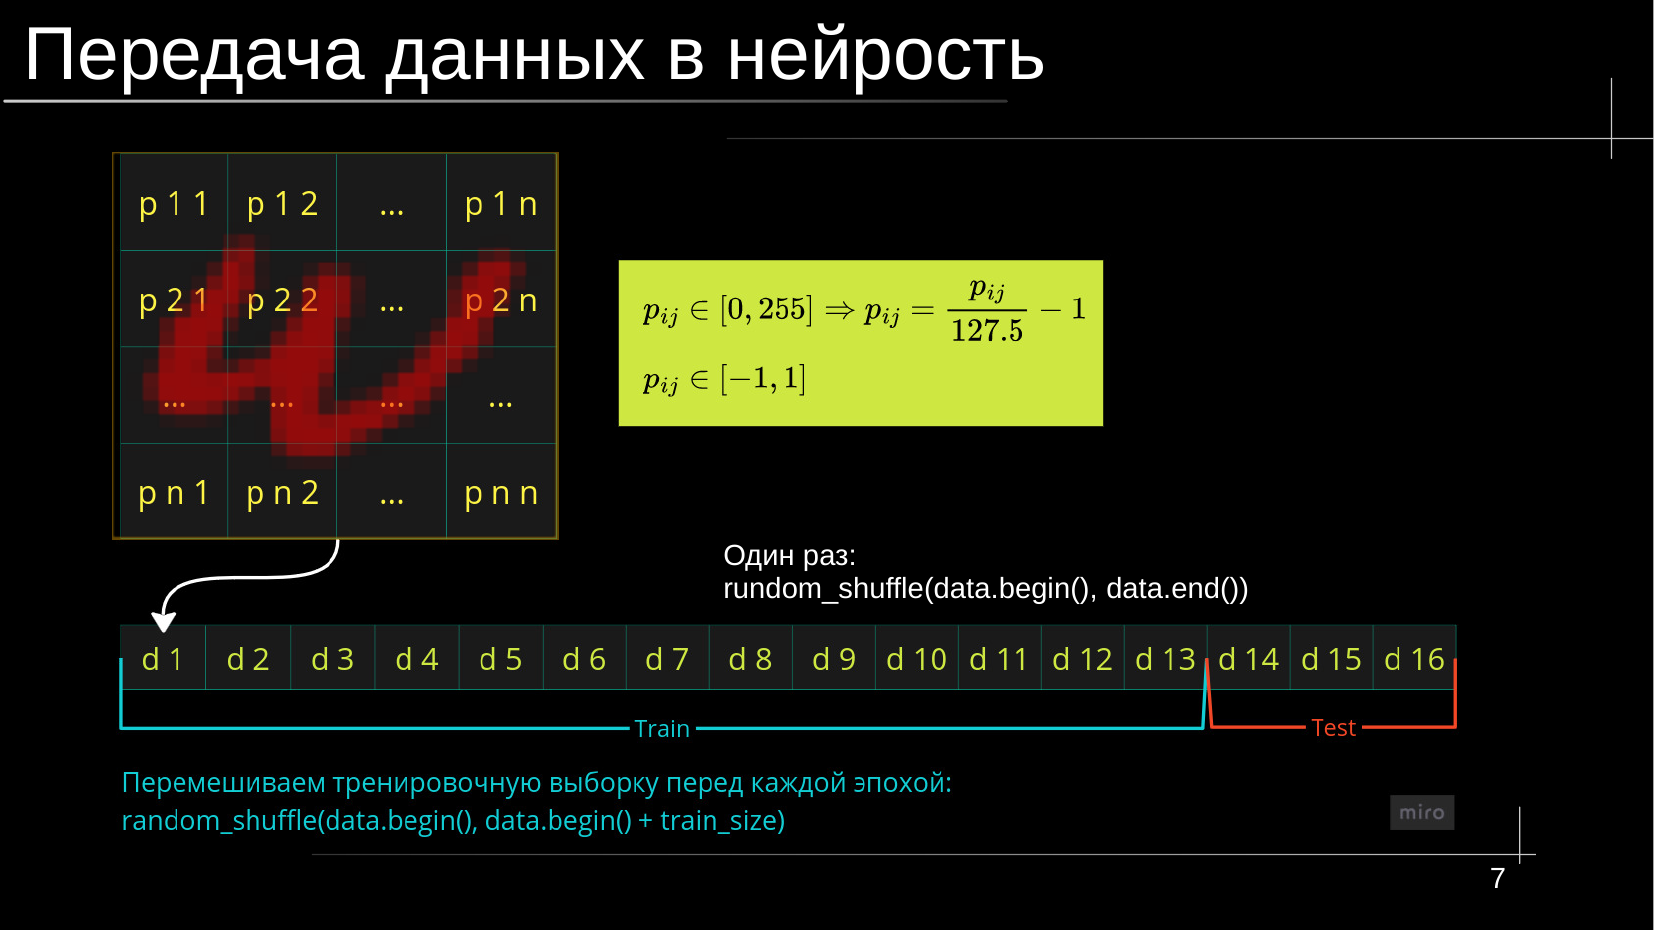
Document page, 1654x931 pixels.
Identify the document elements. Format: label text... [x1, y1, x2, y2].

title Передача данных в нейрость [23, 0, 1589, 107]
text_box Один раз: rundom_shuffle(data.begin(), data.end()) [708, 531, 1266, 612]
picture [100, 142, 1475, 850]
